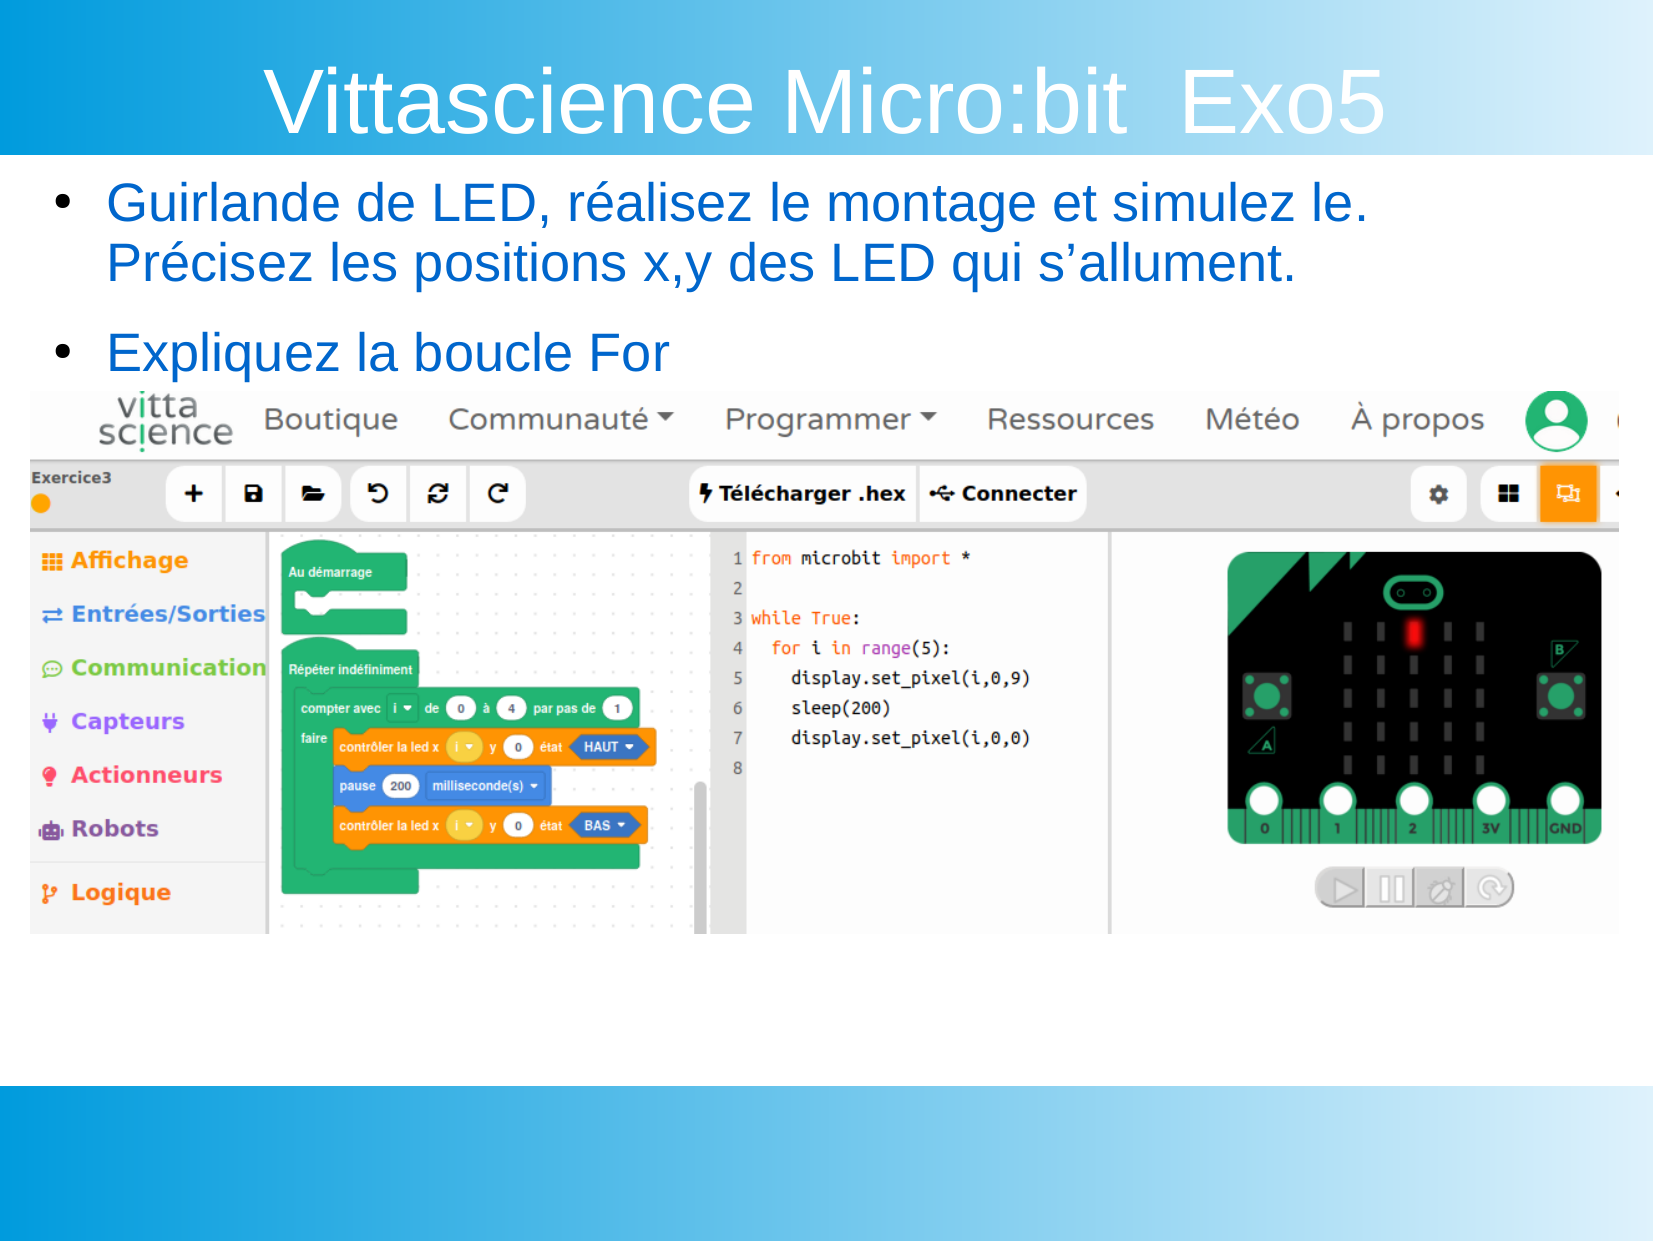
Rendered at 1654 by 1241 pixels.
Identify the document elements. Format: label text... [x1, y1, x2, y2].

list Guirlande de LED, réalisez le montage et simulez le. Précisez les positions x,y des LED qui s’allument. Expliquez la boucle For [35, 172, 1571, 308]
picture [30, 391, 1619, 934]
title Vittascience Micro:bit Exo5 [82, 49, 1571, 155]
